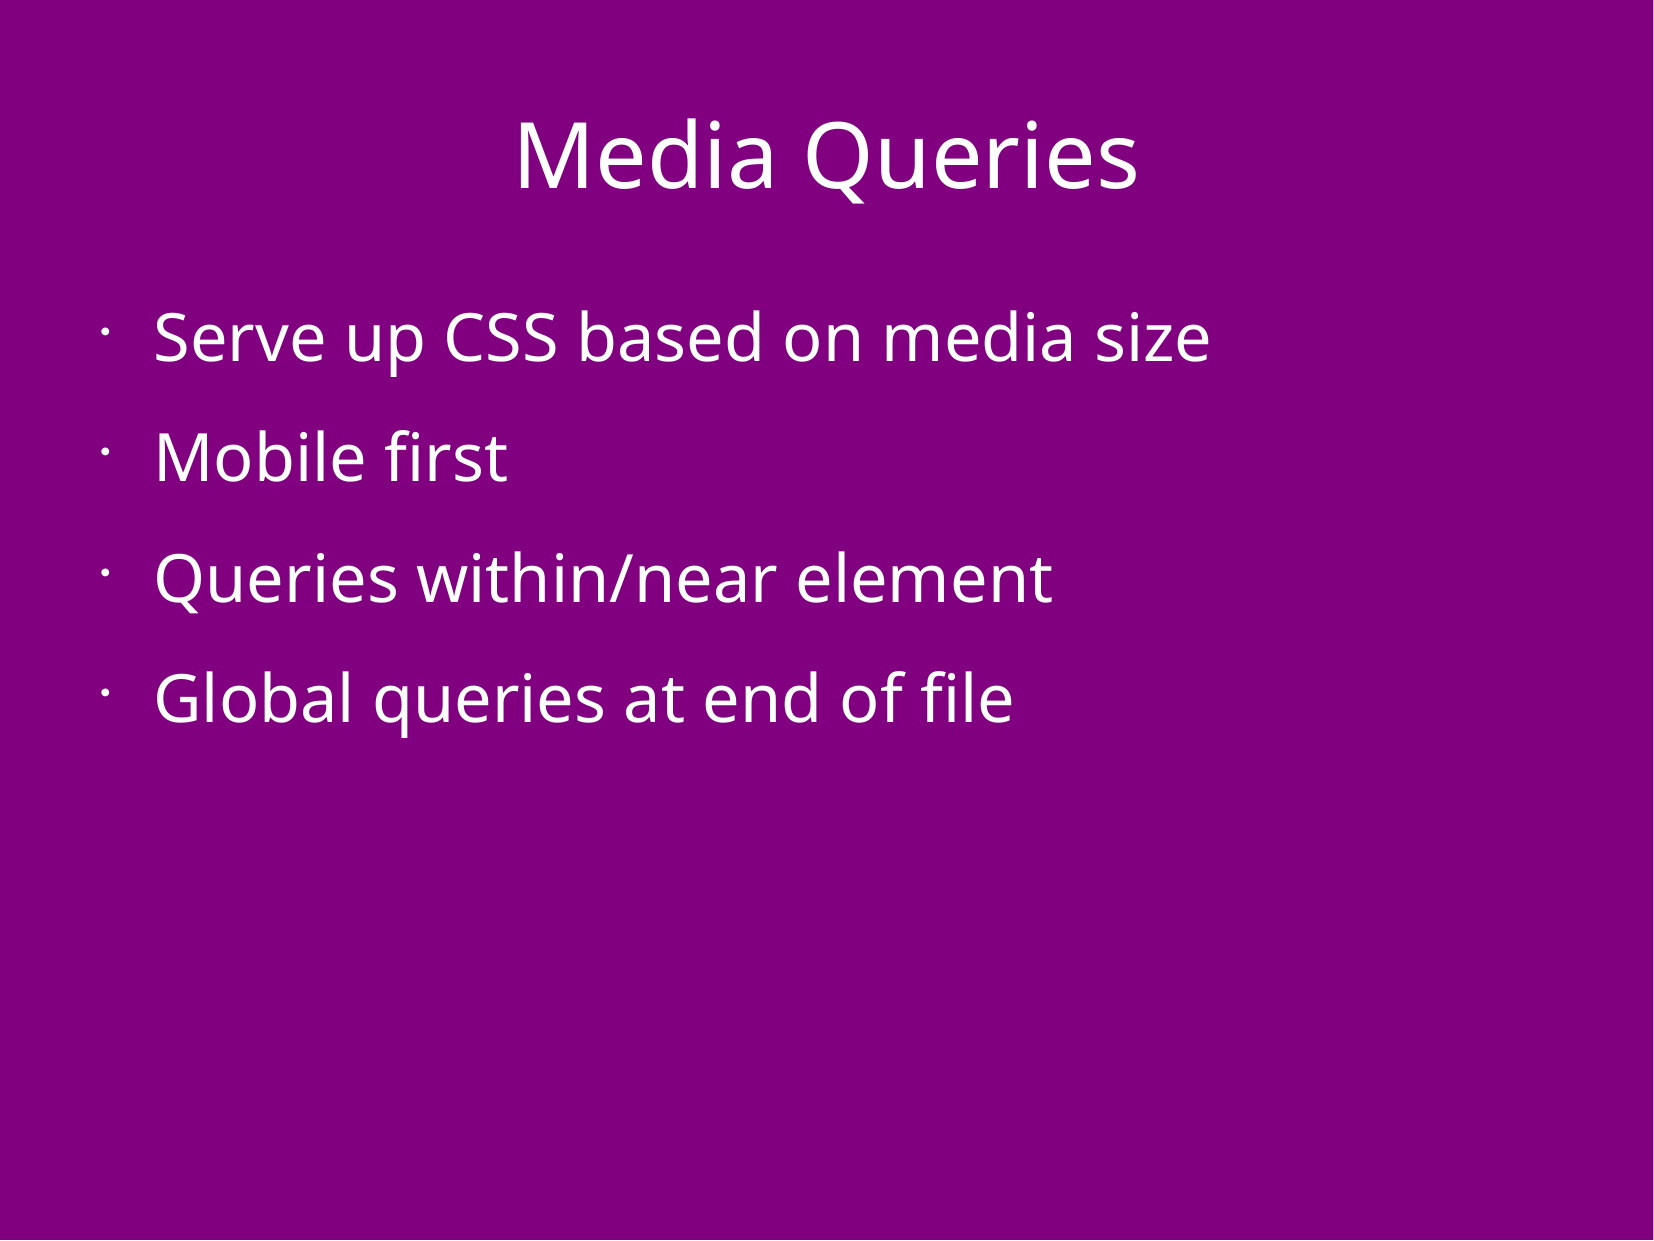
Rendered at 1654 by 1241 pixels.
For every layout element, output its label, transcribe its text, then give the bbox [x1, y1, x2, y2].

title Media Queries [82, 49, 1571, 257]
list Serve up CSS based on media size Mobile first Queries within/near element Global queries at end of file [82, 290, 1571, 1094]
